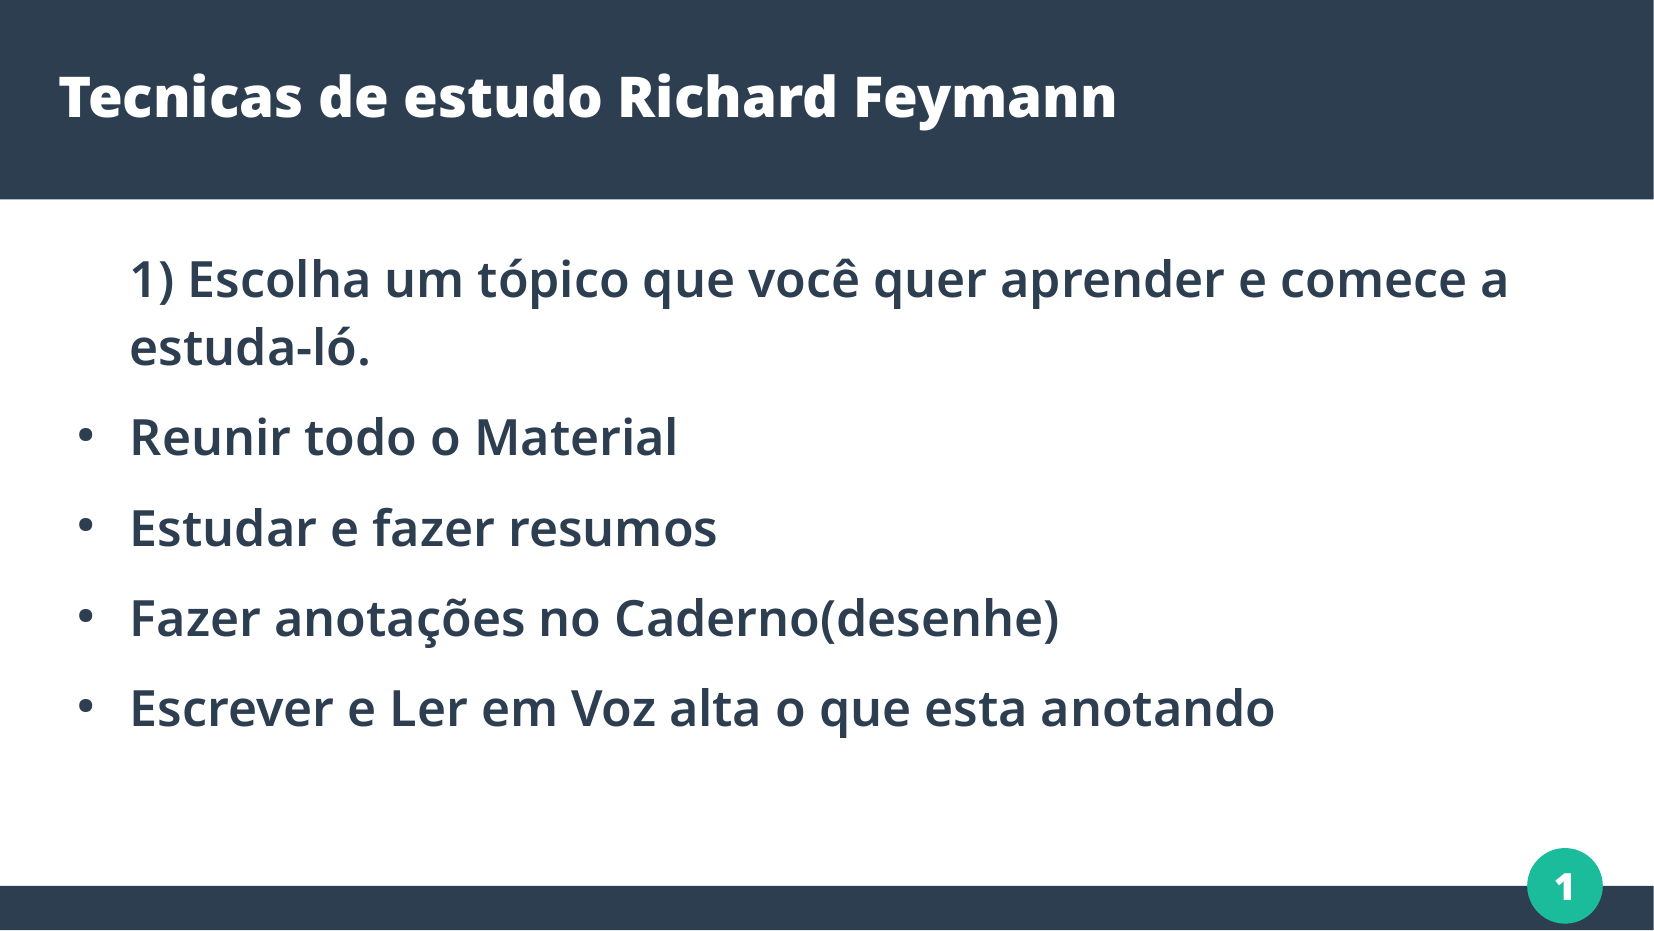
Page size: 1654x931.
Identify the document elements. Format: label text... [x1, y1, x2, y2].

list 1) Escolha um tópico que você quer aprender e comece a estuda-ló. Reunir todo o Material Estudar e fazer resumos Fazer anotações no Caderno(desenhe) Escrever e Ler em Voz alta o que esta anotando [59, 243, 1595, 742]
title Tecnicas de estudo Richard Feymann [59, 37, 1595, 156]
